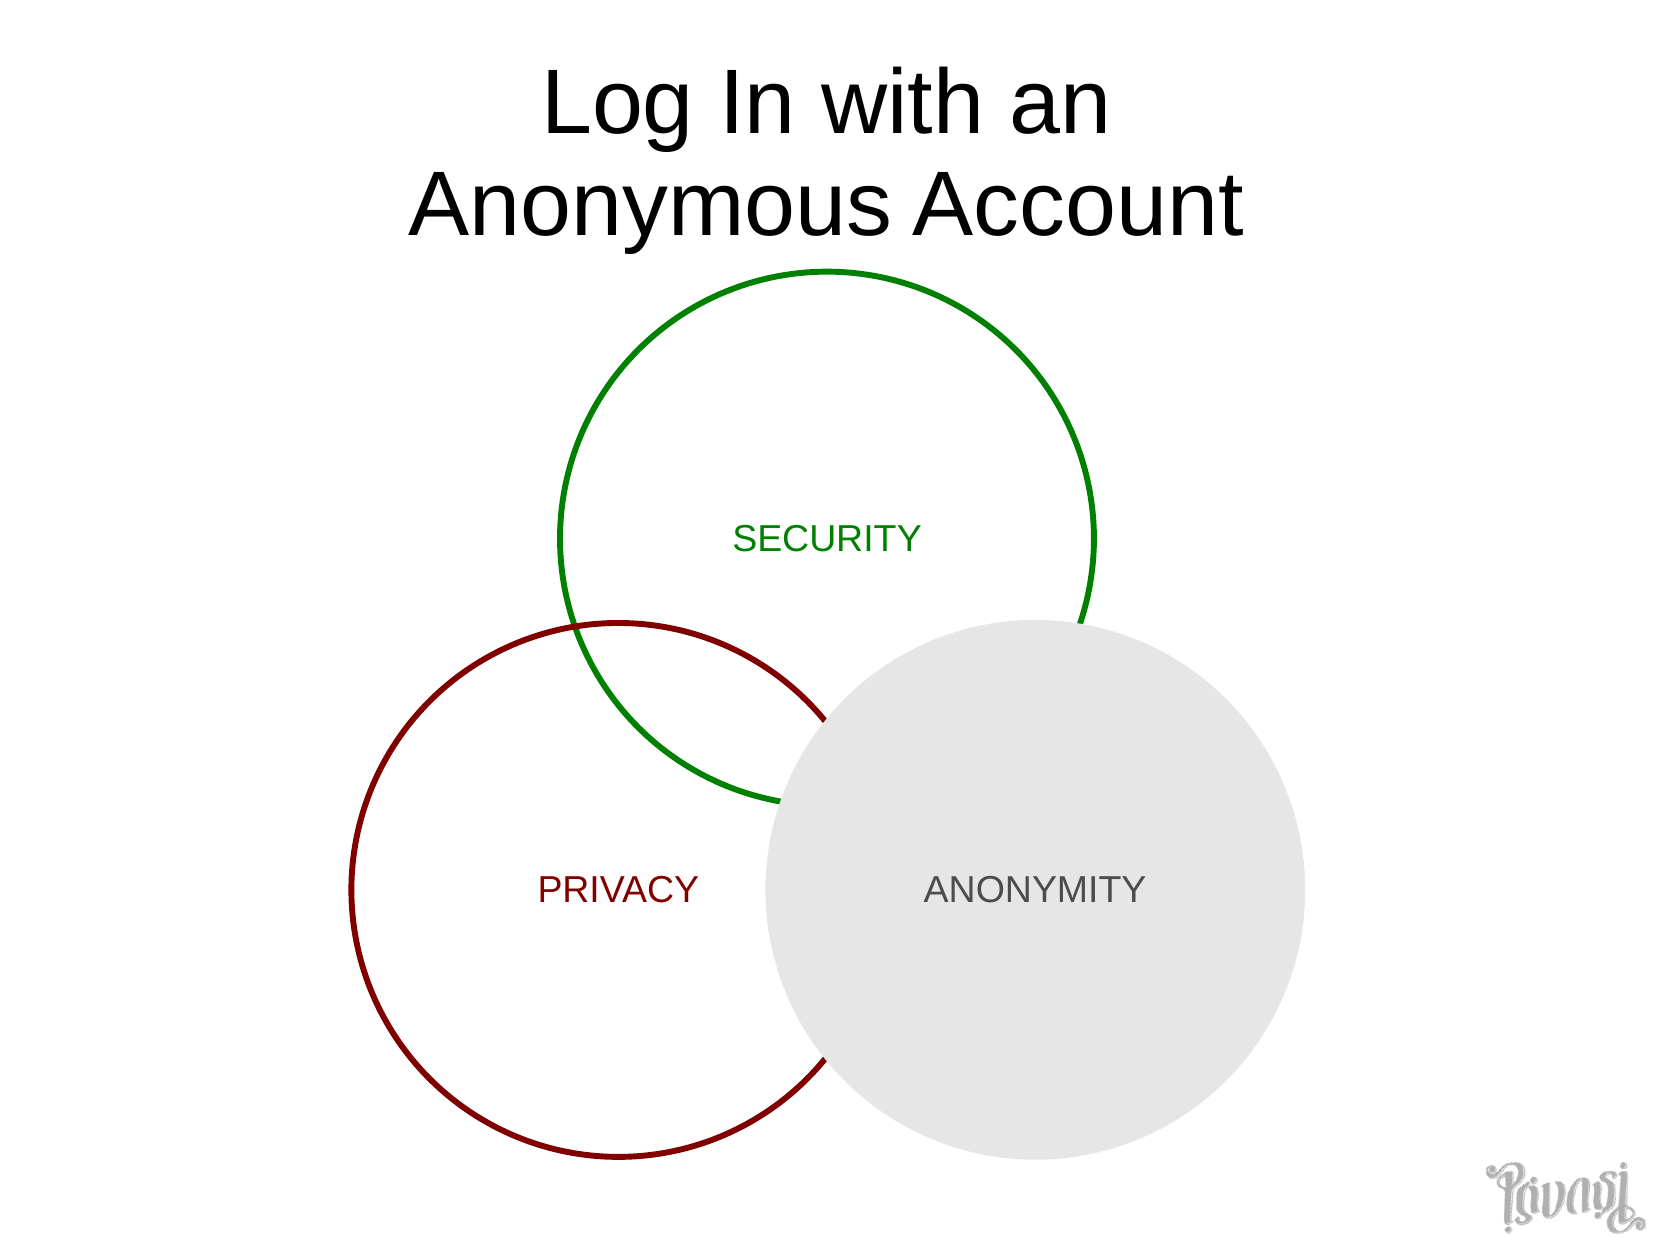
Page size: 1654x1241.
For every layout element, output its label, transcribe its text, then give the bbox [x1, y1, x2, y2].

title Log In with an Anonymous Account [82, 49, 1571, 257]
picture [1484, 1147, 1648, 1241]
text_box ANONYMITY [768, 622, 1303, 1157]
text_box SECURITY [560, 271, 1094, 722]
text_box PRIVACY [351, 622, 827, 1157]
